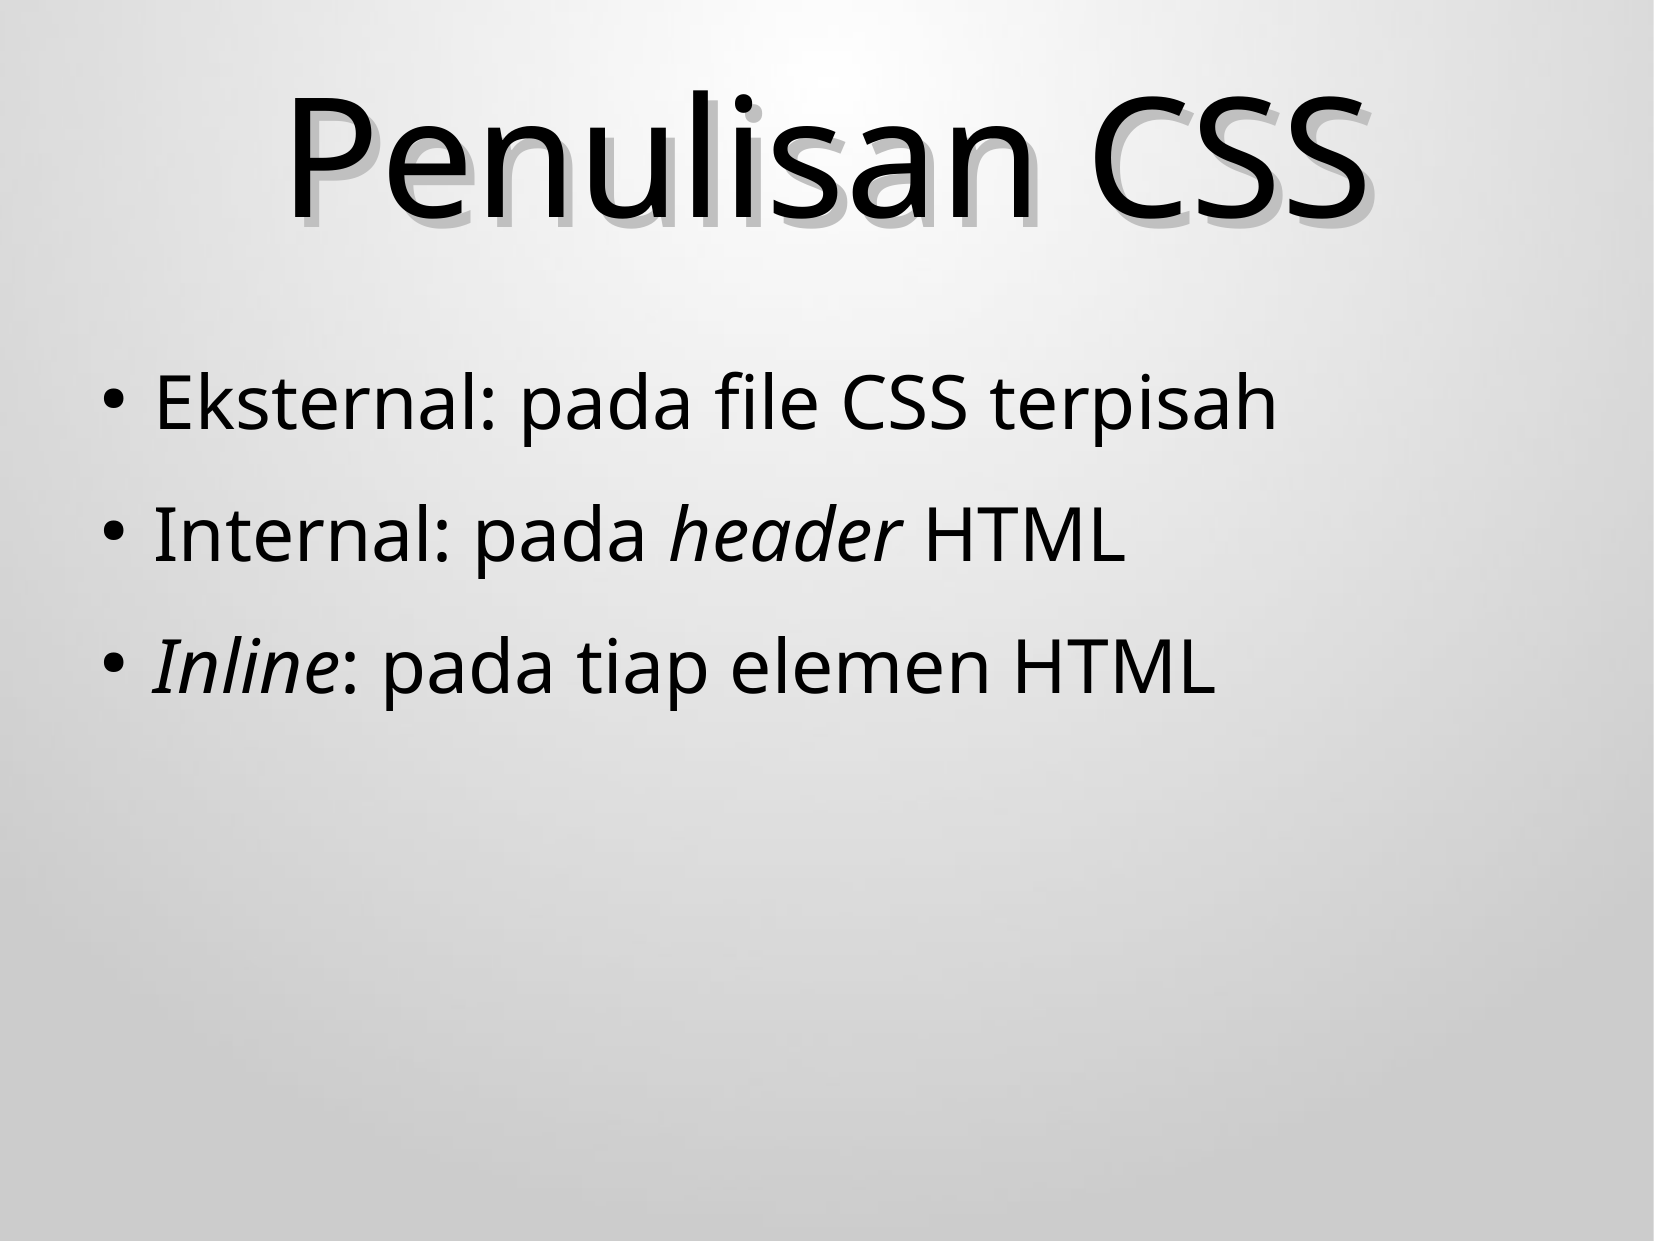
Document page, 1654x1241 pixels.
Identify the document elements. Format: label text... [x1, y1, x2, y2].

picture [0, 0, 1654, 1241]
title Penulisan CSS [82, 49, 1571, 257]
list Eksternal: pada file CSS terpisah Internal: pada header HTML Inline: pada tiap elemen HTML [82, 349, 1571, 1168]
